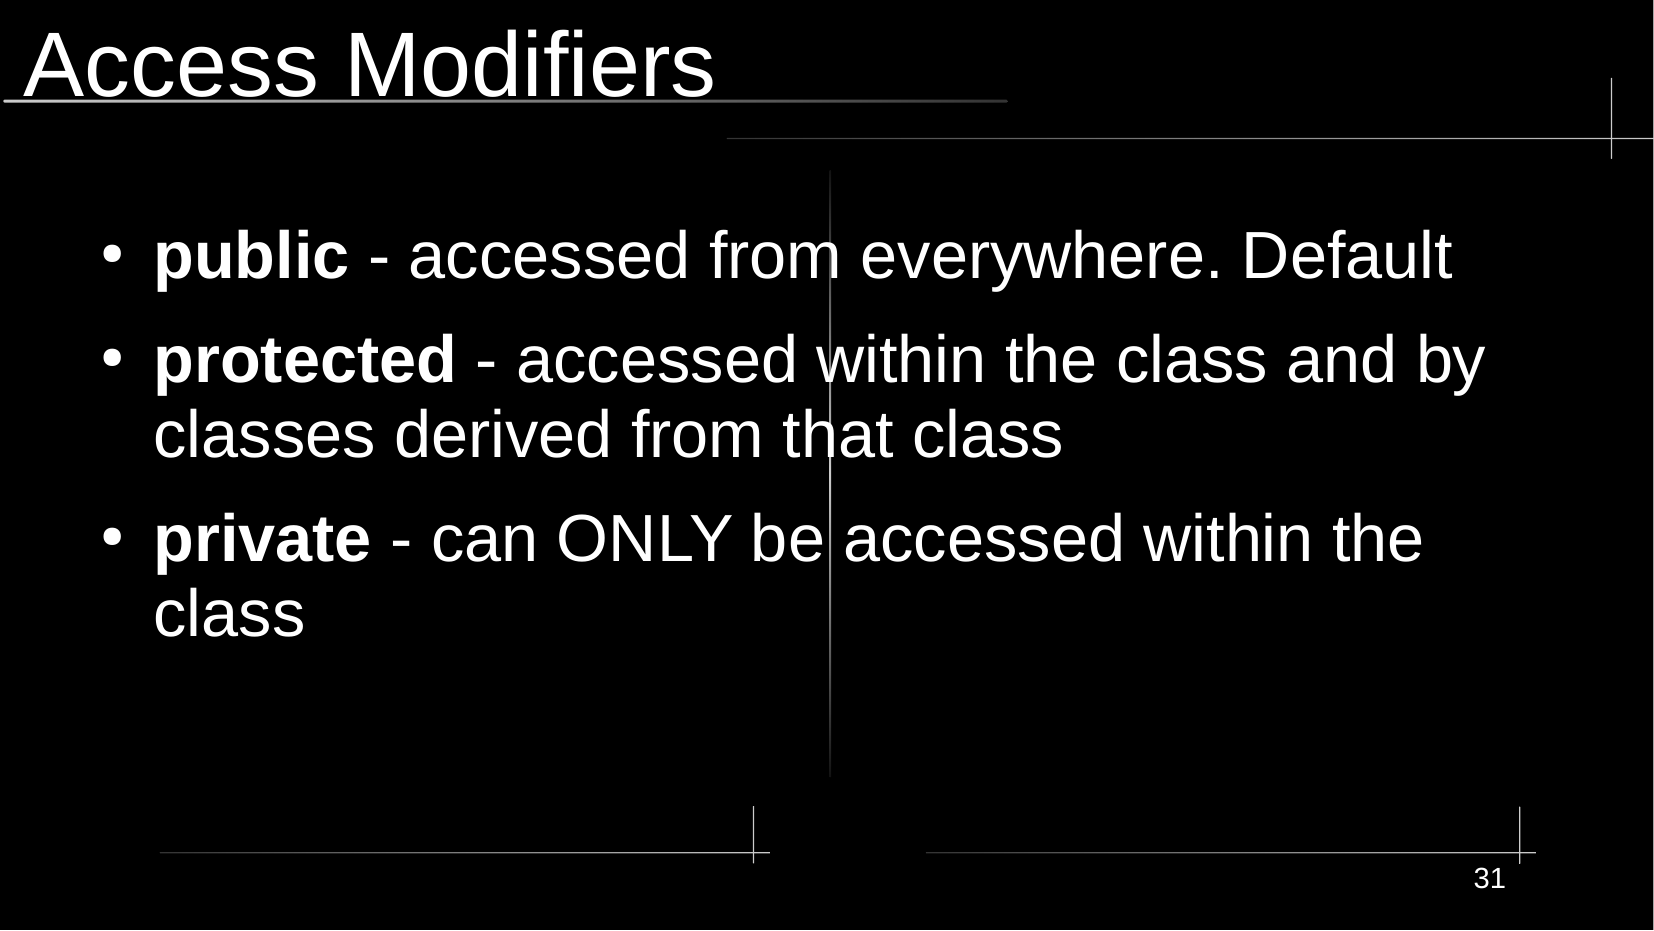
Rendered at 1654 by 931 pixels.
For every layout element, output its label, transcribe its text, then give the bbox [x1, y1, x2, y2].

list public - accessed from everywhere. Default protected - accessed within the class and by classes derived from that class private - can ONLY be accessed within the class [82, 217, 1571, 758]
title Access Modifiers [23, 11, 1589, 119]
